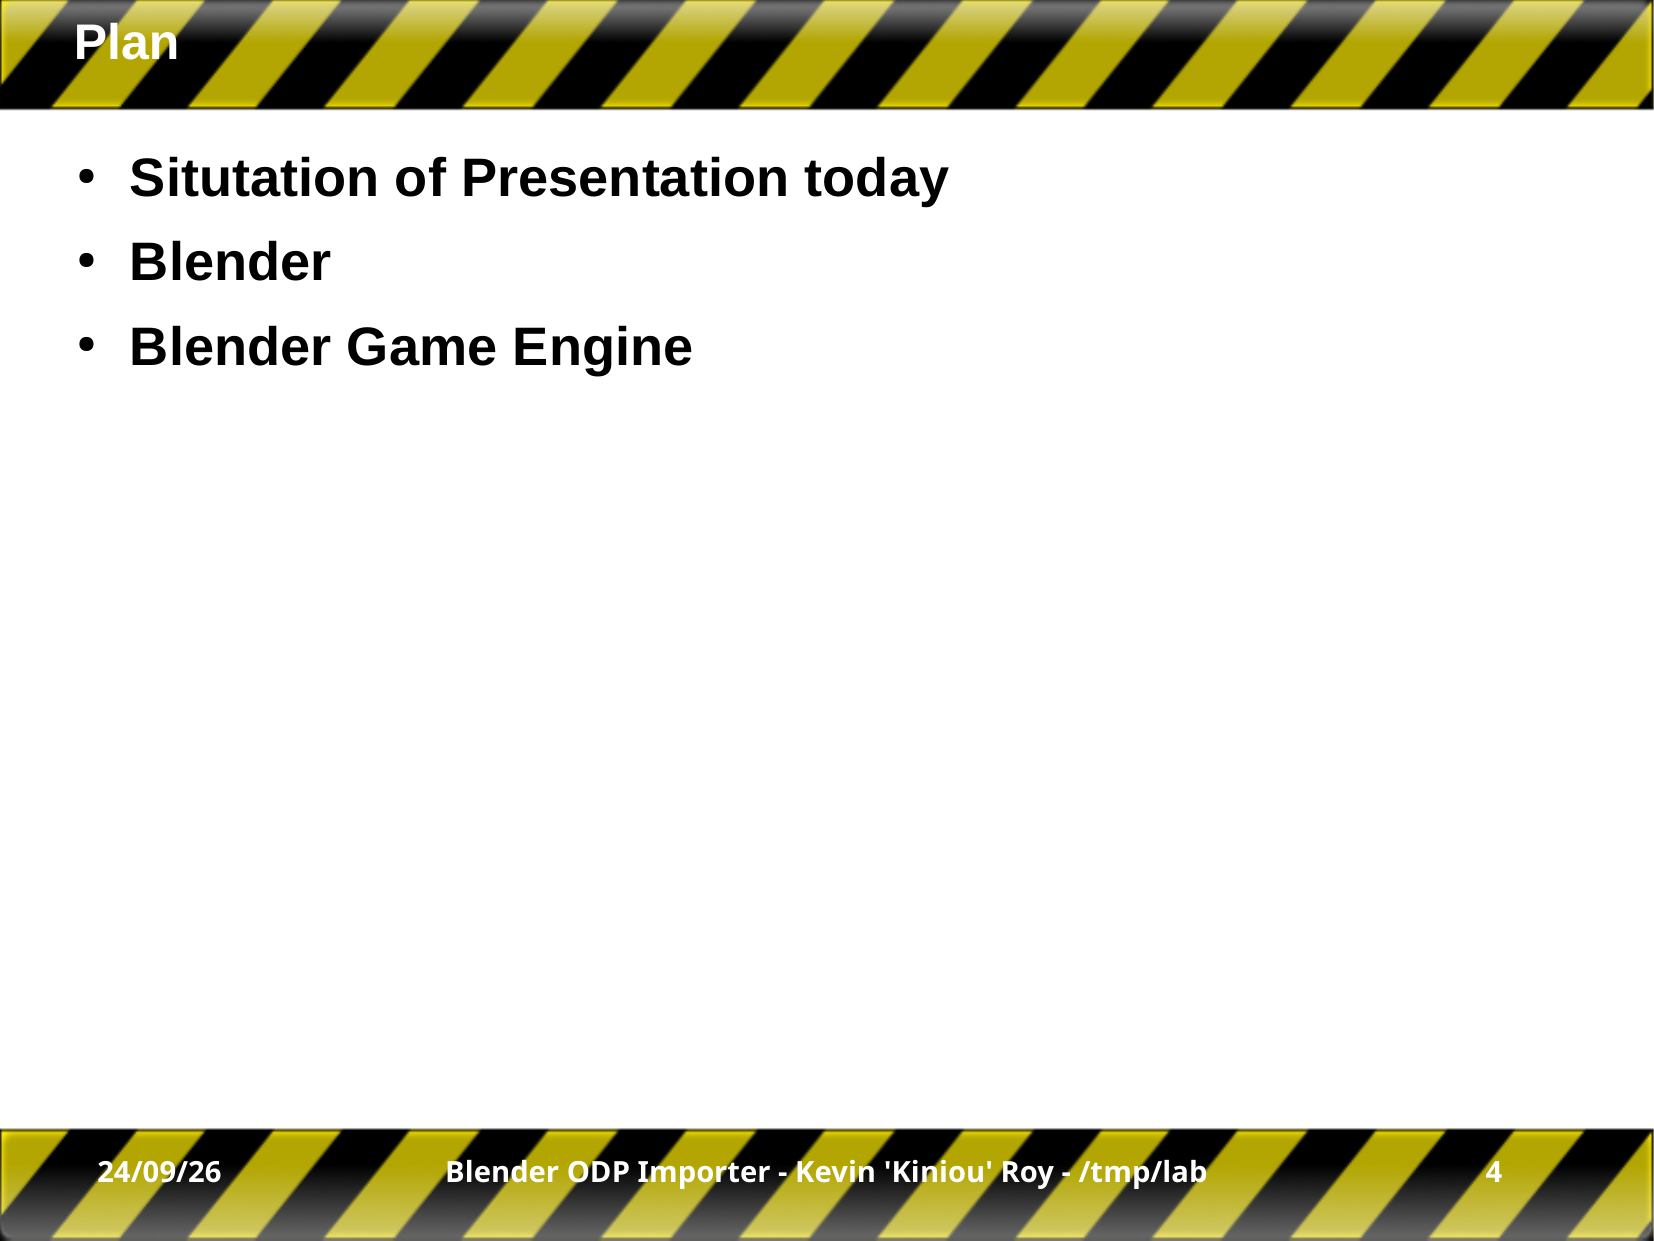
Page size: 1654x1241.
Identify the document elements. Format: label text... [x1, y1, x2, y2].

title Plan [73, 14, 1580, 109]
picture [0, 0, 1654, 1241]
list Situtation of Presentation today Blender Blender Game Engine [59, 147, 1595, 803]
